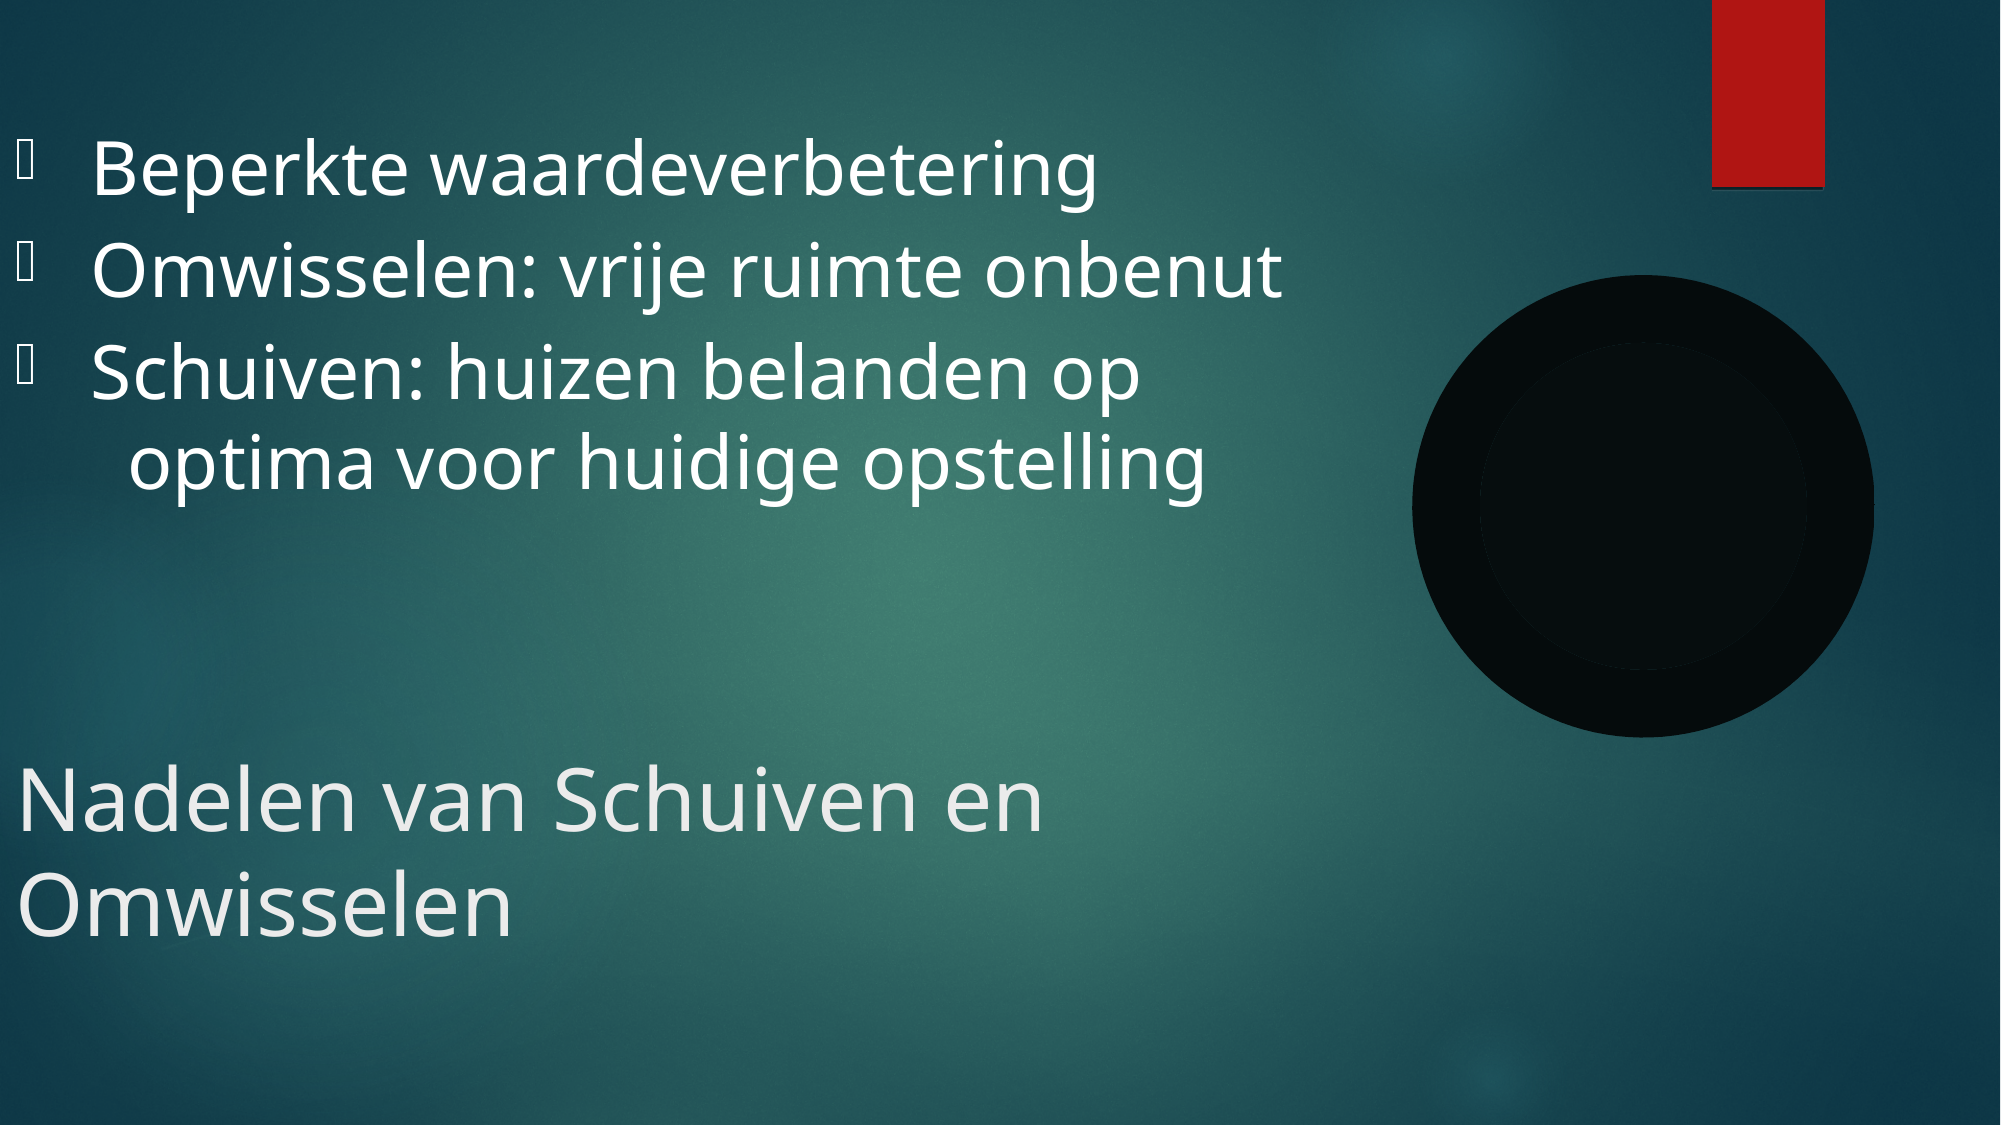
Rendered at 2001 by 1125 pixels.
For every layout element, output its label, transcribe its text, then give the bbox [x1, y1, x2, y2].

title Nadelen van Schuiven en Omwisselen [0, 736, 1433, 984]
list Beperkte waardeverbetering Omwisselen: vrije ruimte onbenut Schuiven: huizen belanden op optima voor huidige opstelling [0, 112, 1401, 706]
